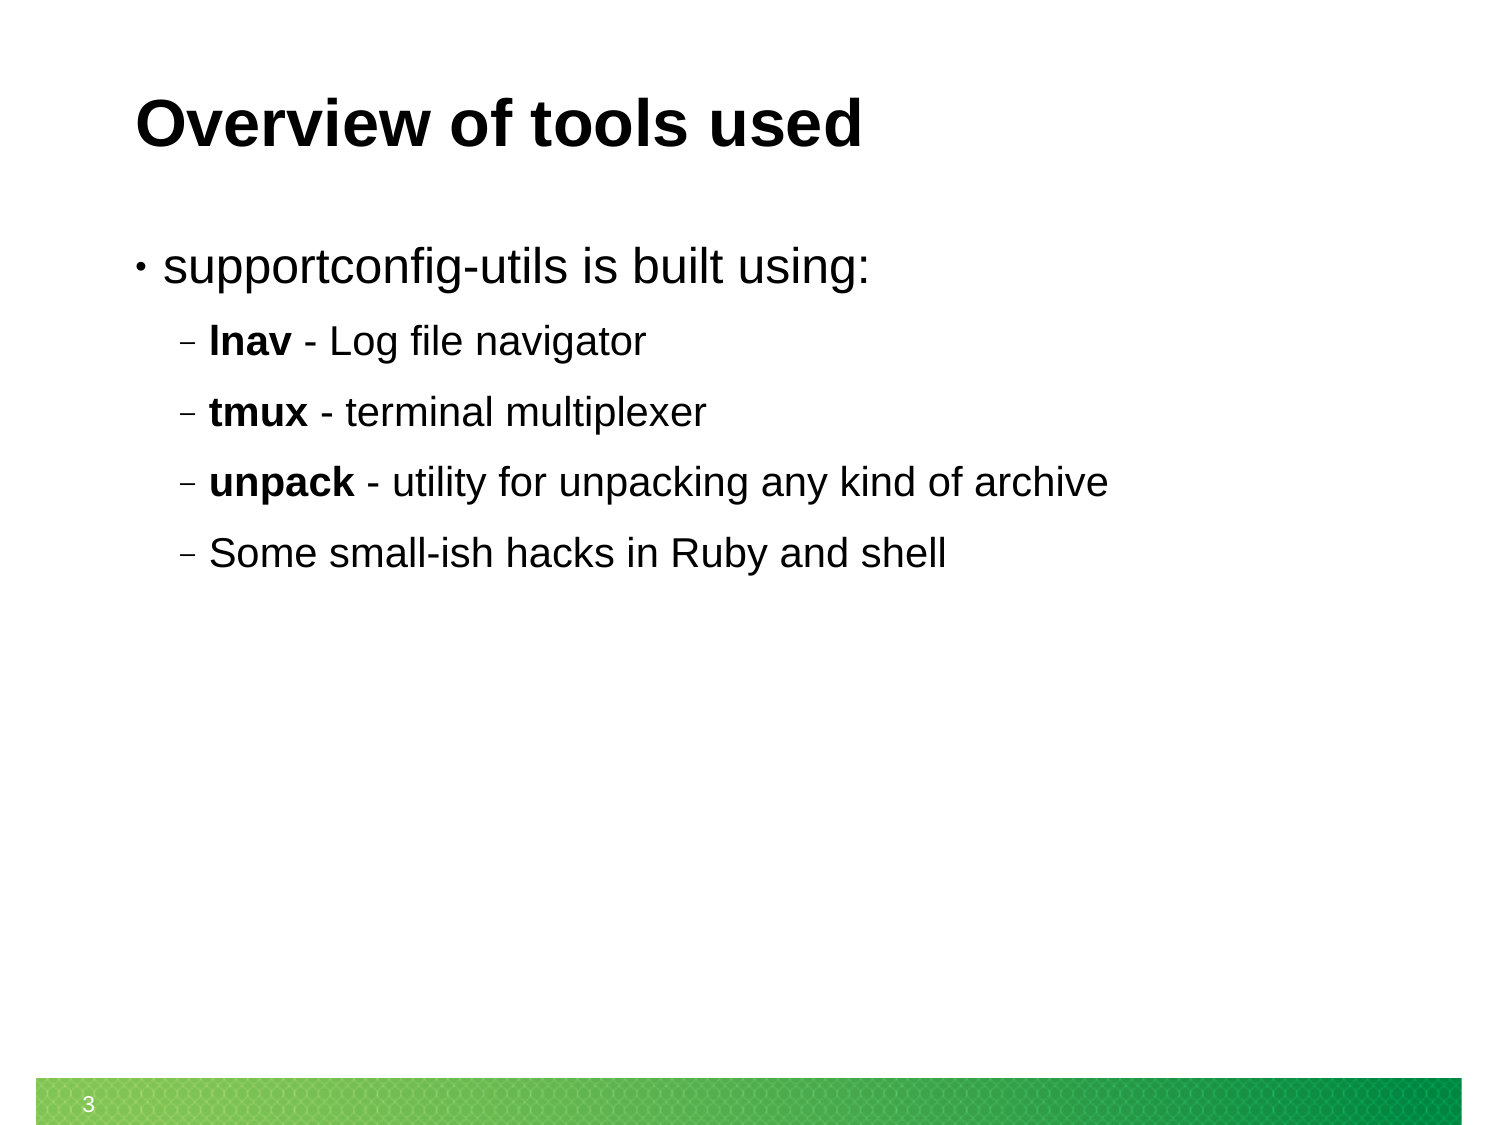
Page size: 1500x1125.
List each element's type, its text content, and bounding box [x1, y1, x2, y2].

picture [36, 1078, 1462, 1125]
title Overview of tools used [135, 41, 1372, 204]
list supportconfig-utils is built using: lnav - Log file navigator tmux - terminal multiplexer unpack - utility for unpacking any kind of archive Some small-ish hacks in Ruby and shell [135, 238, 1372, 892]
